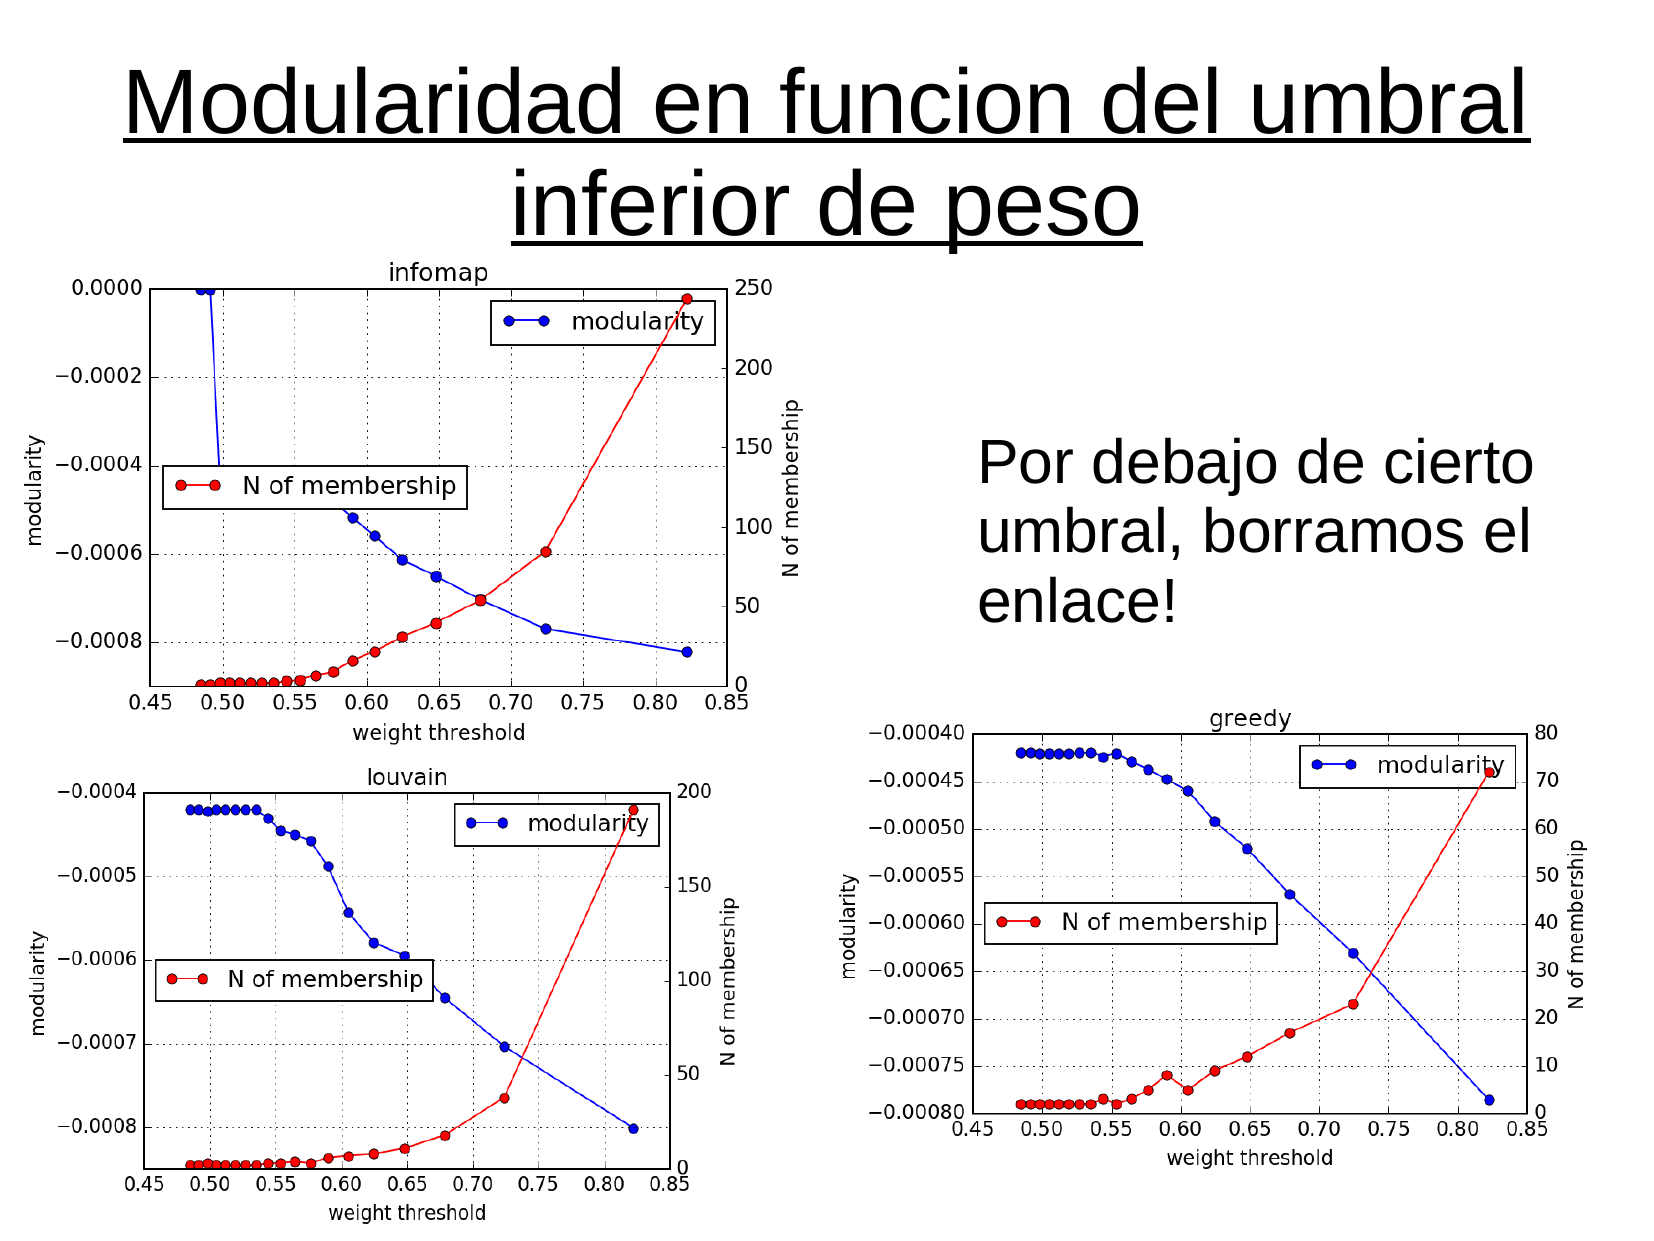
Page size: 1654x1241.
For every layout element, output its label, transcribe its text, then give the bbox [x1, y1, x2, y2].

picture [11, 249, 815, 1235]
picture [826, 696, 1599, 1180]
title Modularidad en funcion del umbral inferior de peso [82, 49, 1571, 257]
text_box Por debajo de cierto umbral, borramos el enlace! [962, 419, 1577, 644]
